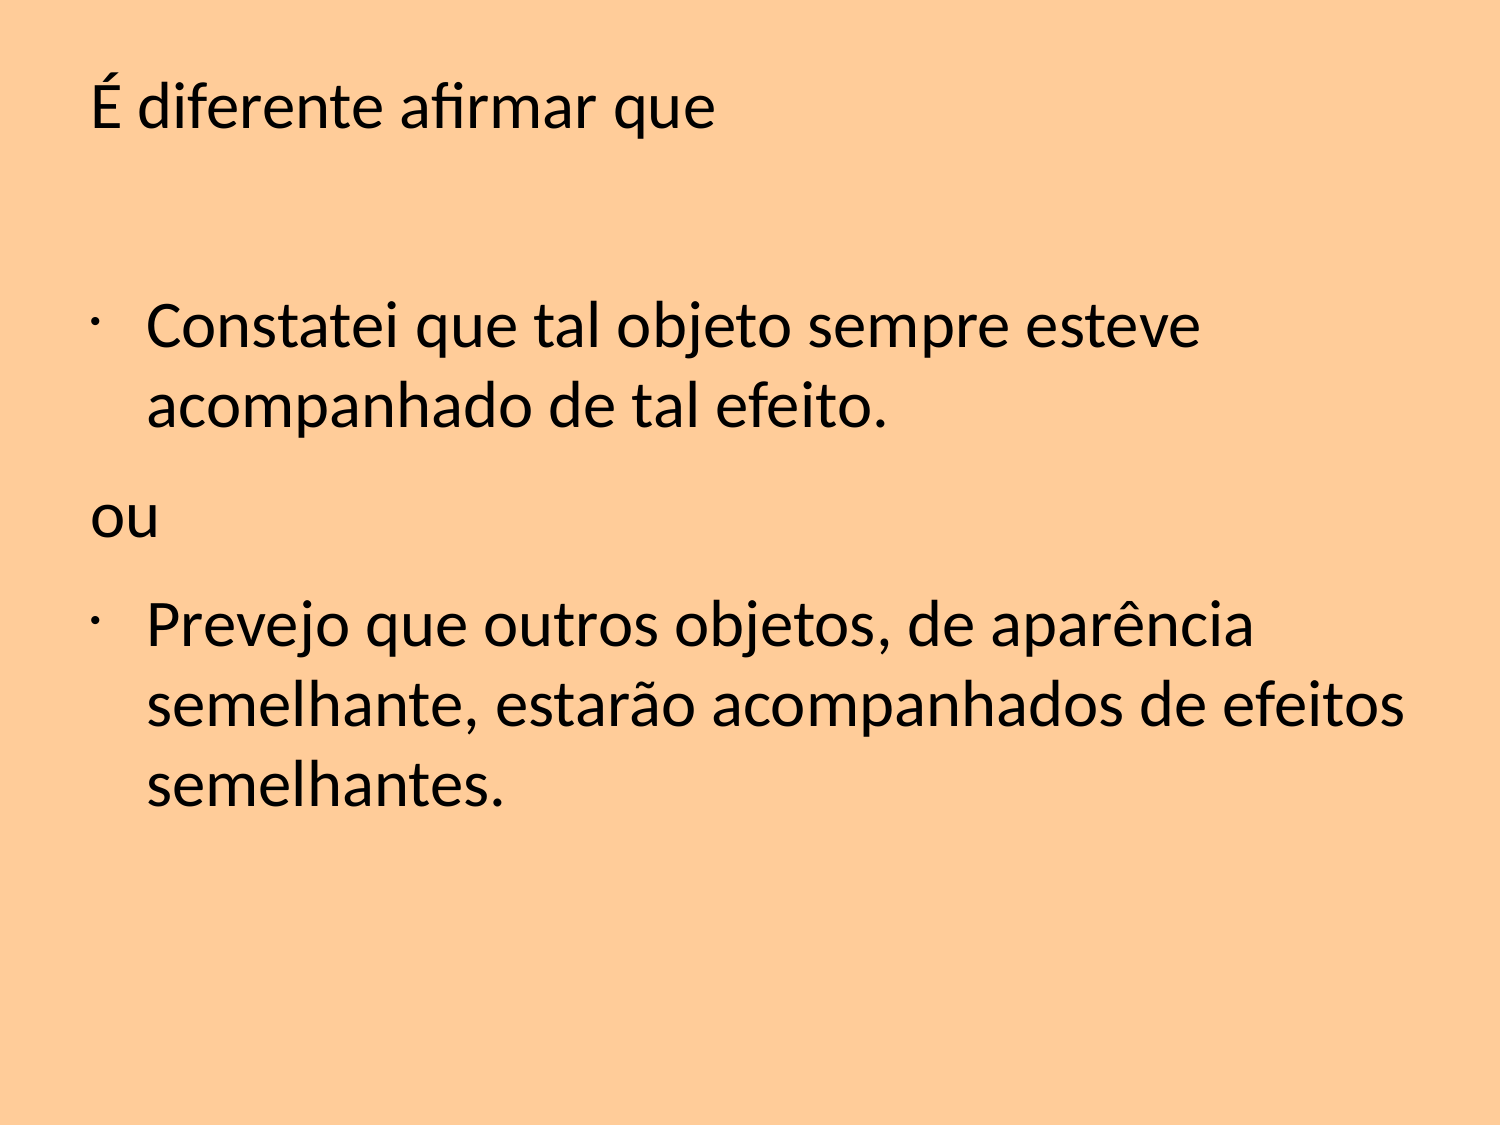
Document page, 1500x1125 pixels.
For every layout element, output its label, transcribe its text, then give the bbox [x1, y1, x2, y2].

list É diferente afirmar que Constatei que tal objeto sempre esteve acompanhado de tal efeito. ou Prevejo que outros objetos, de aparência semelhante, estarão acompanhados de efeitos semelhantes. [75, 46, 1425, 927]
